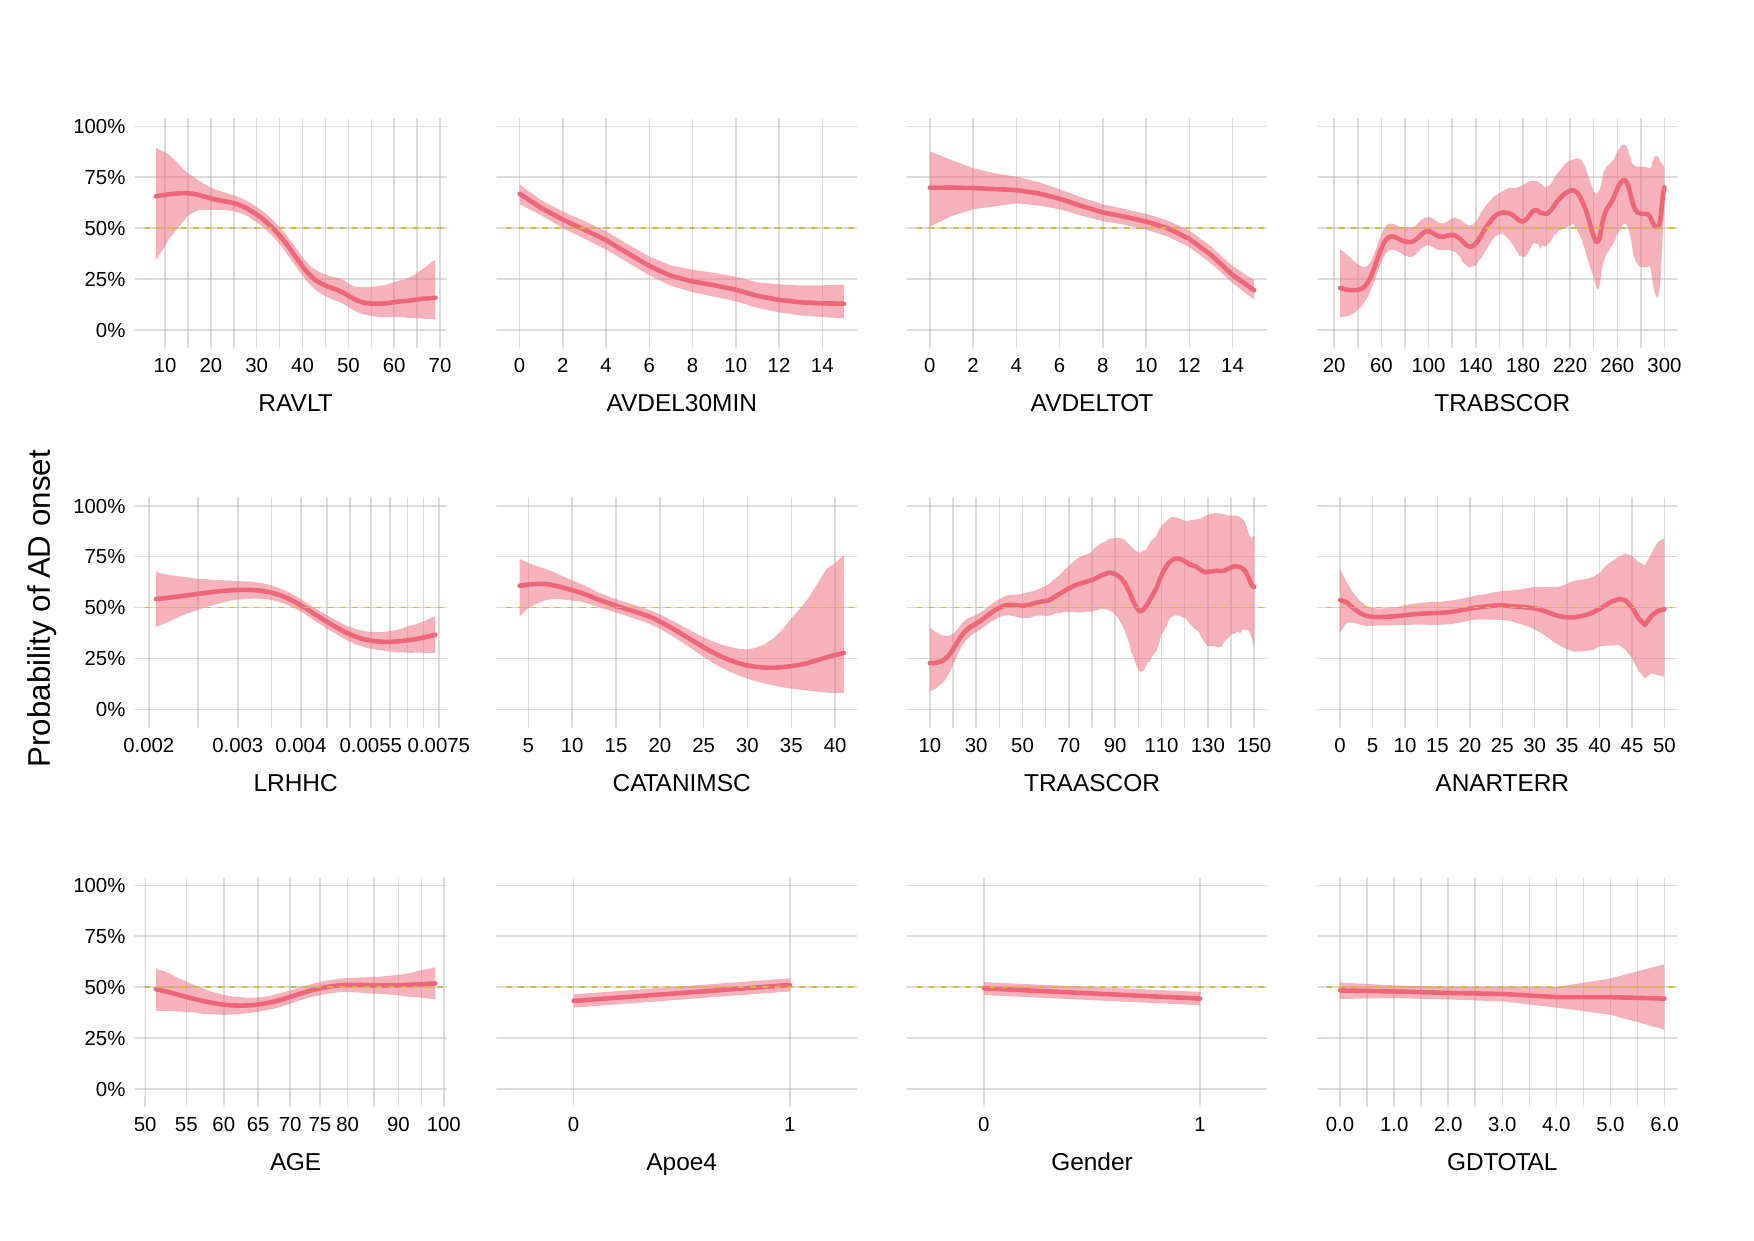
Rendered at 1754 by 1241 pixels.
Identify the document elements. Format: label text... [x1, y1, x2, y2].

text_box Probability of AD onset [14, 434, 64, 783]
picture [38, 4, 1751, 1216]
